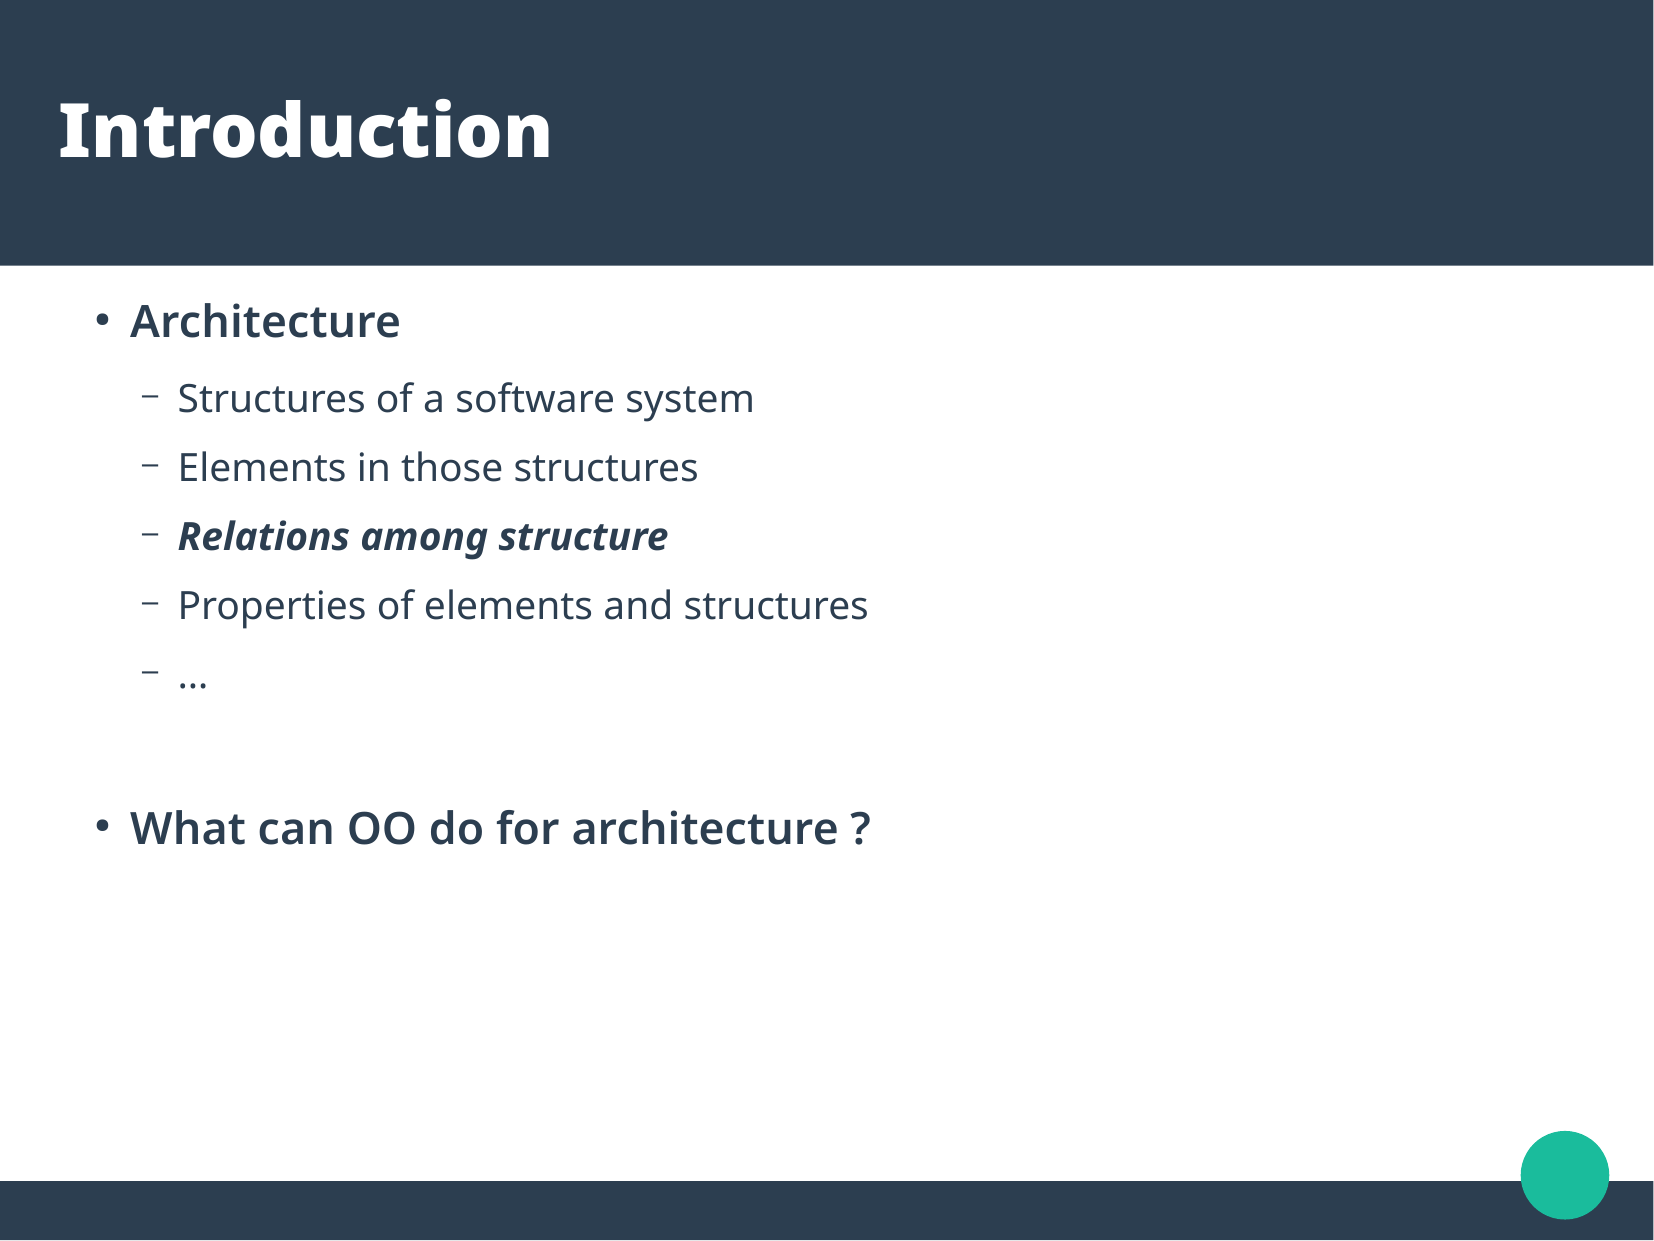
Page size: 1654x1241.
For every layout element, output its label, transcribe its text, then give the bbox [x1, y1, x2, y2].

list Architecture Structures of a software system Elements in those structures Relations among structure Properties of elements and structures … What can OO do for architecture ? [82, 290, 1560, 863]
title Introduction [59, 49, 1595, 207]
